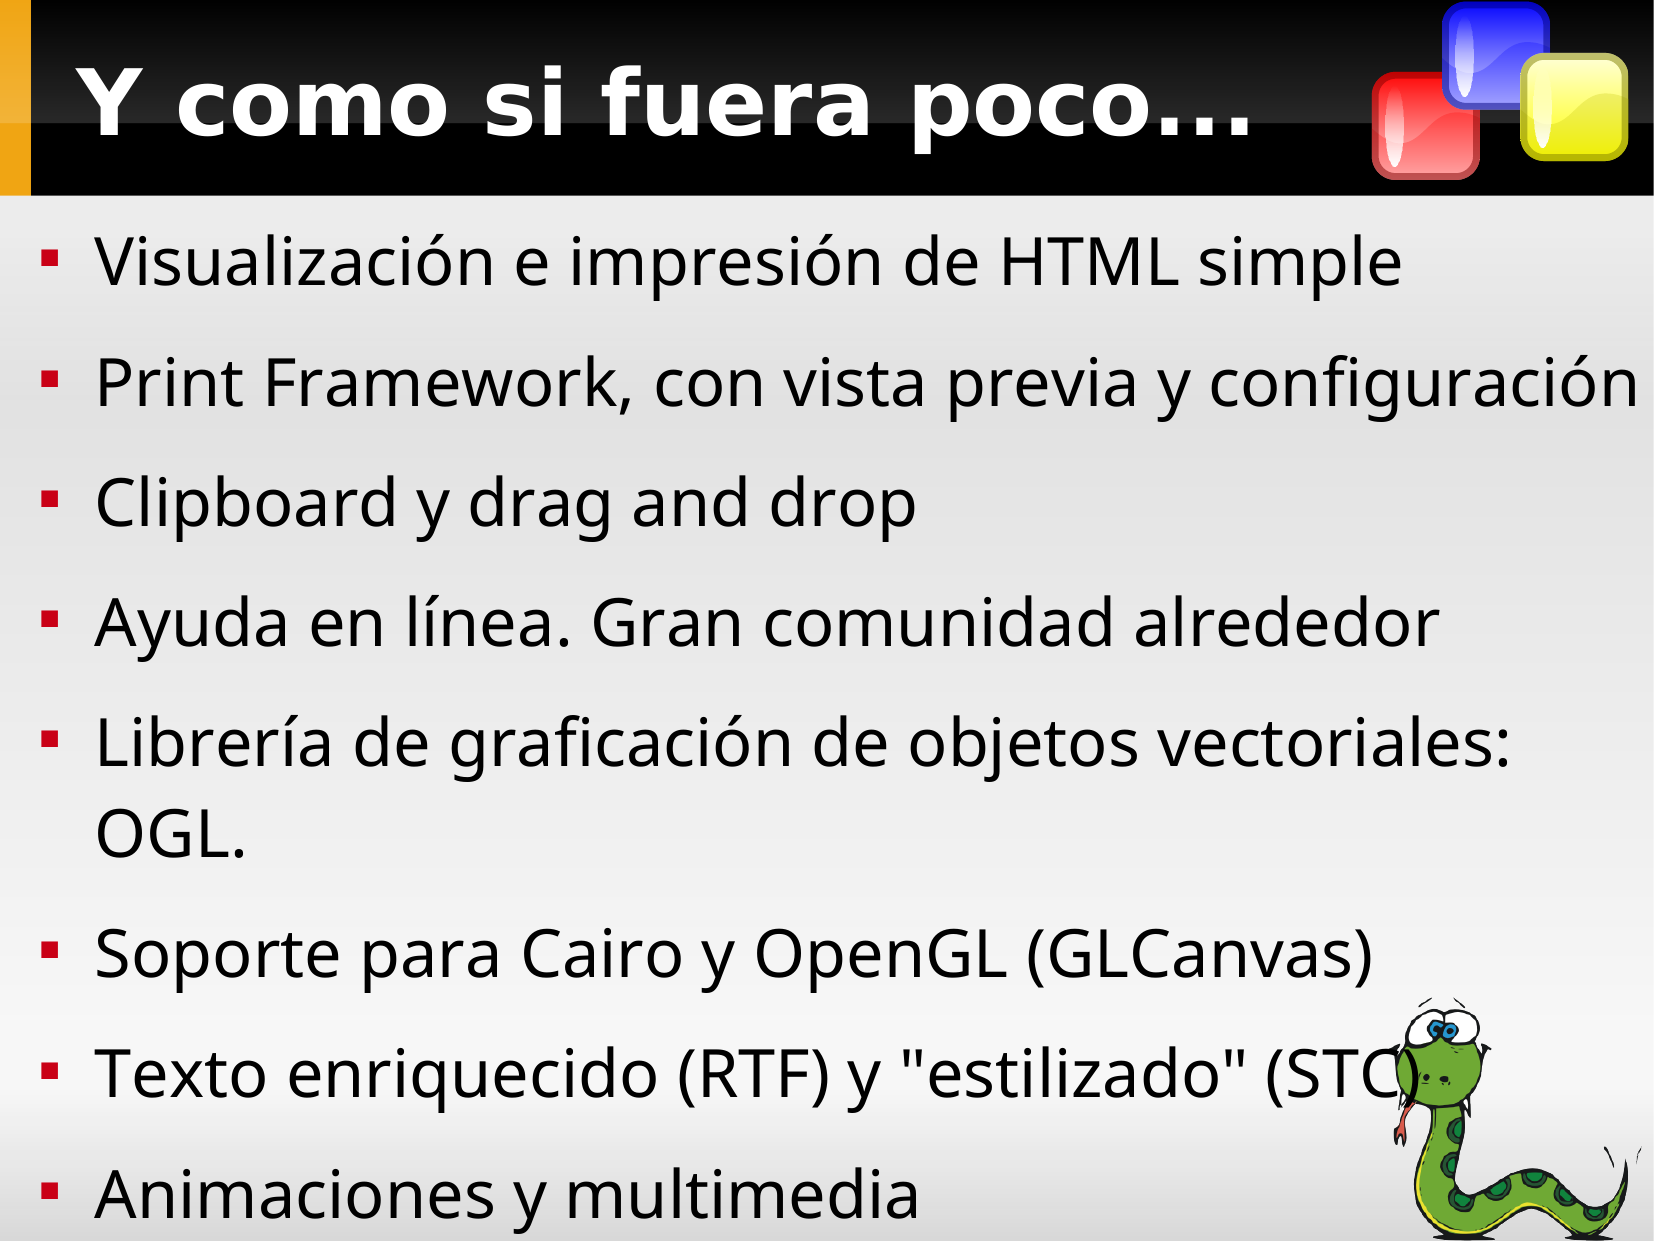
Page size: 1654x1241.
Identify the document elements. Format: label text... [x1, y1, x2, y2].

picture [0, 0, 1654, 1241]
title Y como si fuera poco... [76, 0, 1565, 208]
list Visualización e impresión de HTML simple Print Framework, con vista previa y configuración Clipboard y drag and drop Ayuda en línea. Gran comunidad alrededor Librería de graficación de objetos vectoriales: OGL. Soporte para Cairo y OpenGL (GLCanvas) Texto enriquecido (RTF) y "estilizado" (STC) Animaciones y multimedia Programación multiproceso, Unicode, componentes personalizados, wx.AUI [23, 214, 1654, 1229]
